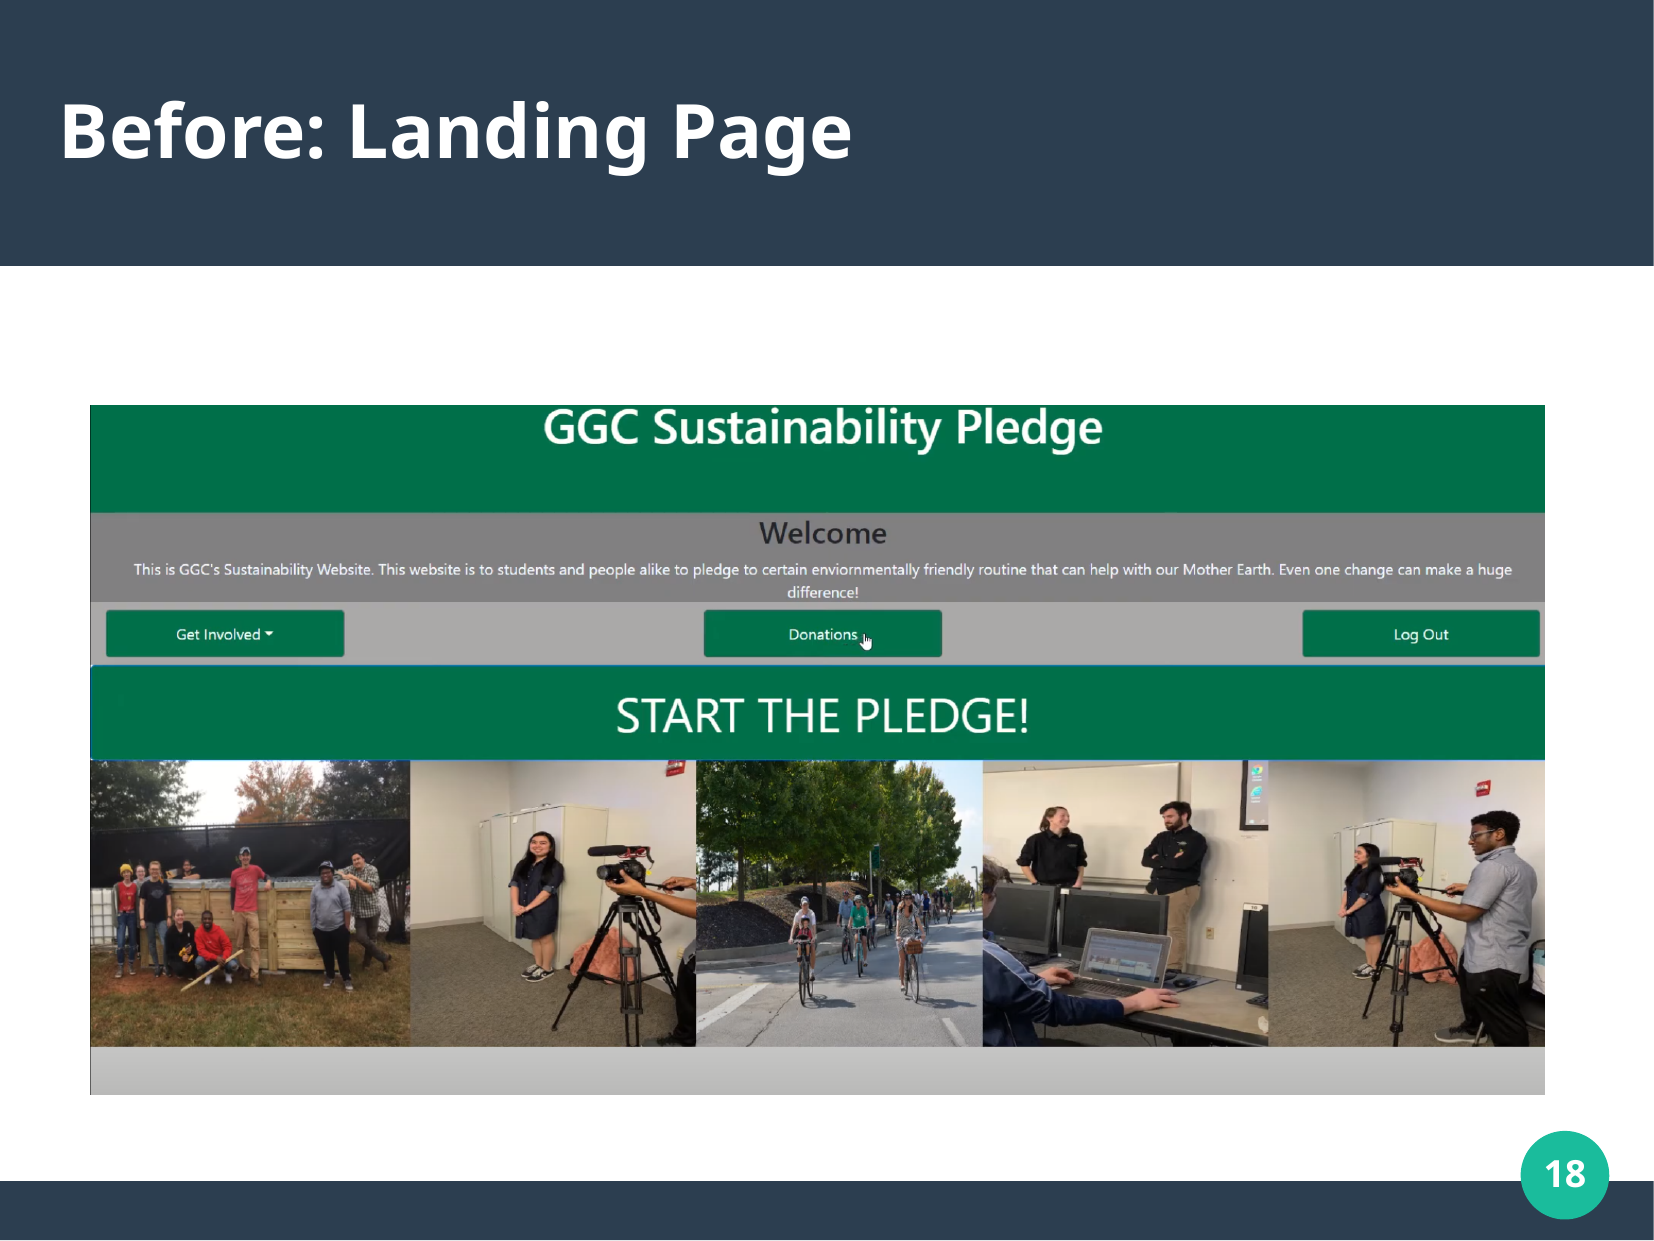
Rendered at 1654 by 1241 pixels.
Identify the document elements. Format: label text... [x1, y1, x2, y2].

title Before: Landing Page [59, 49, 1595, 207]
text_box [1505, 1116, 1625, 1235]
picture [90, 405, 1545, 1095]
